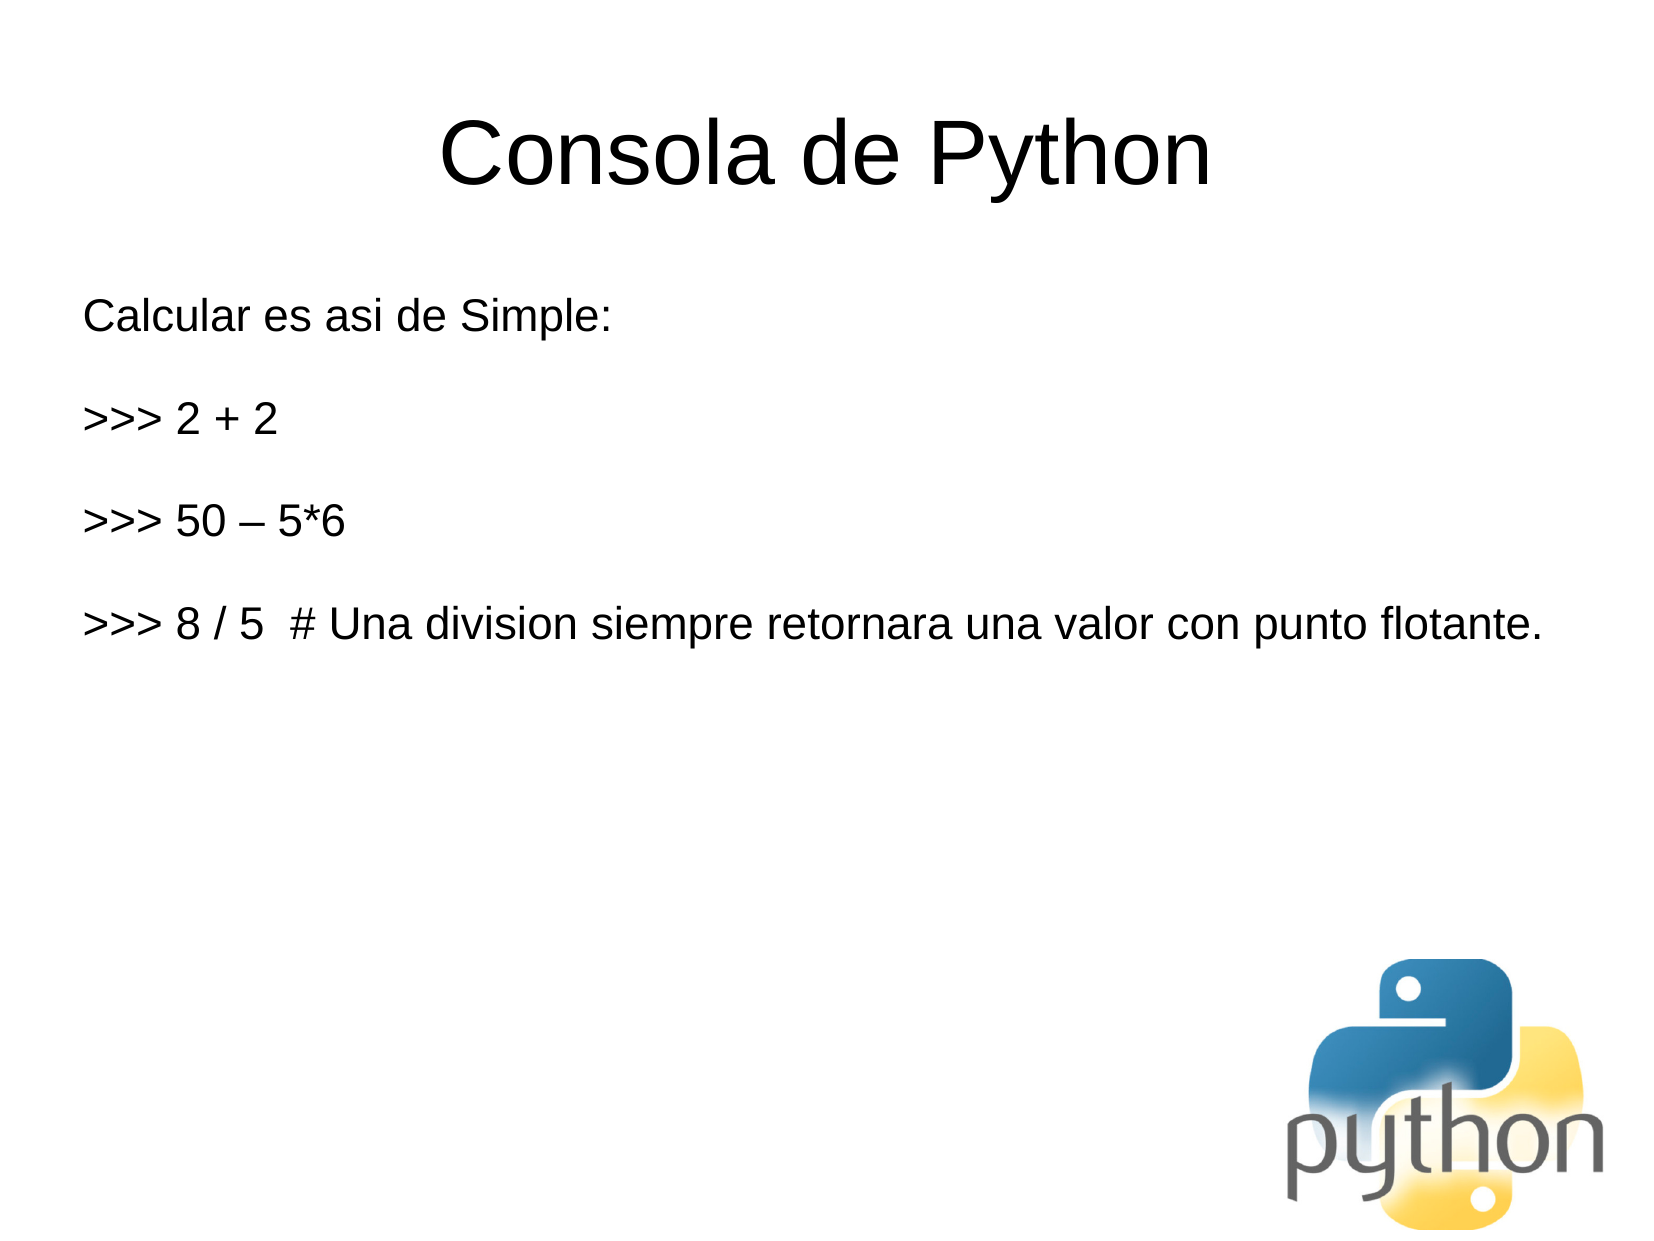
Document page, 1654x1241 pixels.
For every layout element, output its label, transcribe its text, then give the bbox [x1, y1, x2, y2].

picture [1245, 959, 1646, 1231]
title Consola de Python [82, 49, 1571, 257]
subtitle Calcular es asi de Simple: >>> 2 + 2 >>> 50 – 5*6 >>> 8 / 5 # Una division siempre retornara una valor con punto flotante. [82, 290, 1571, 1010]
